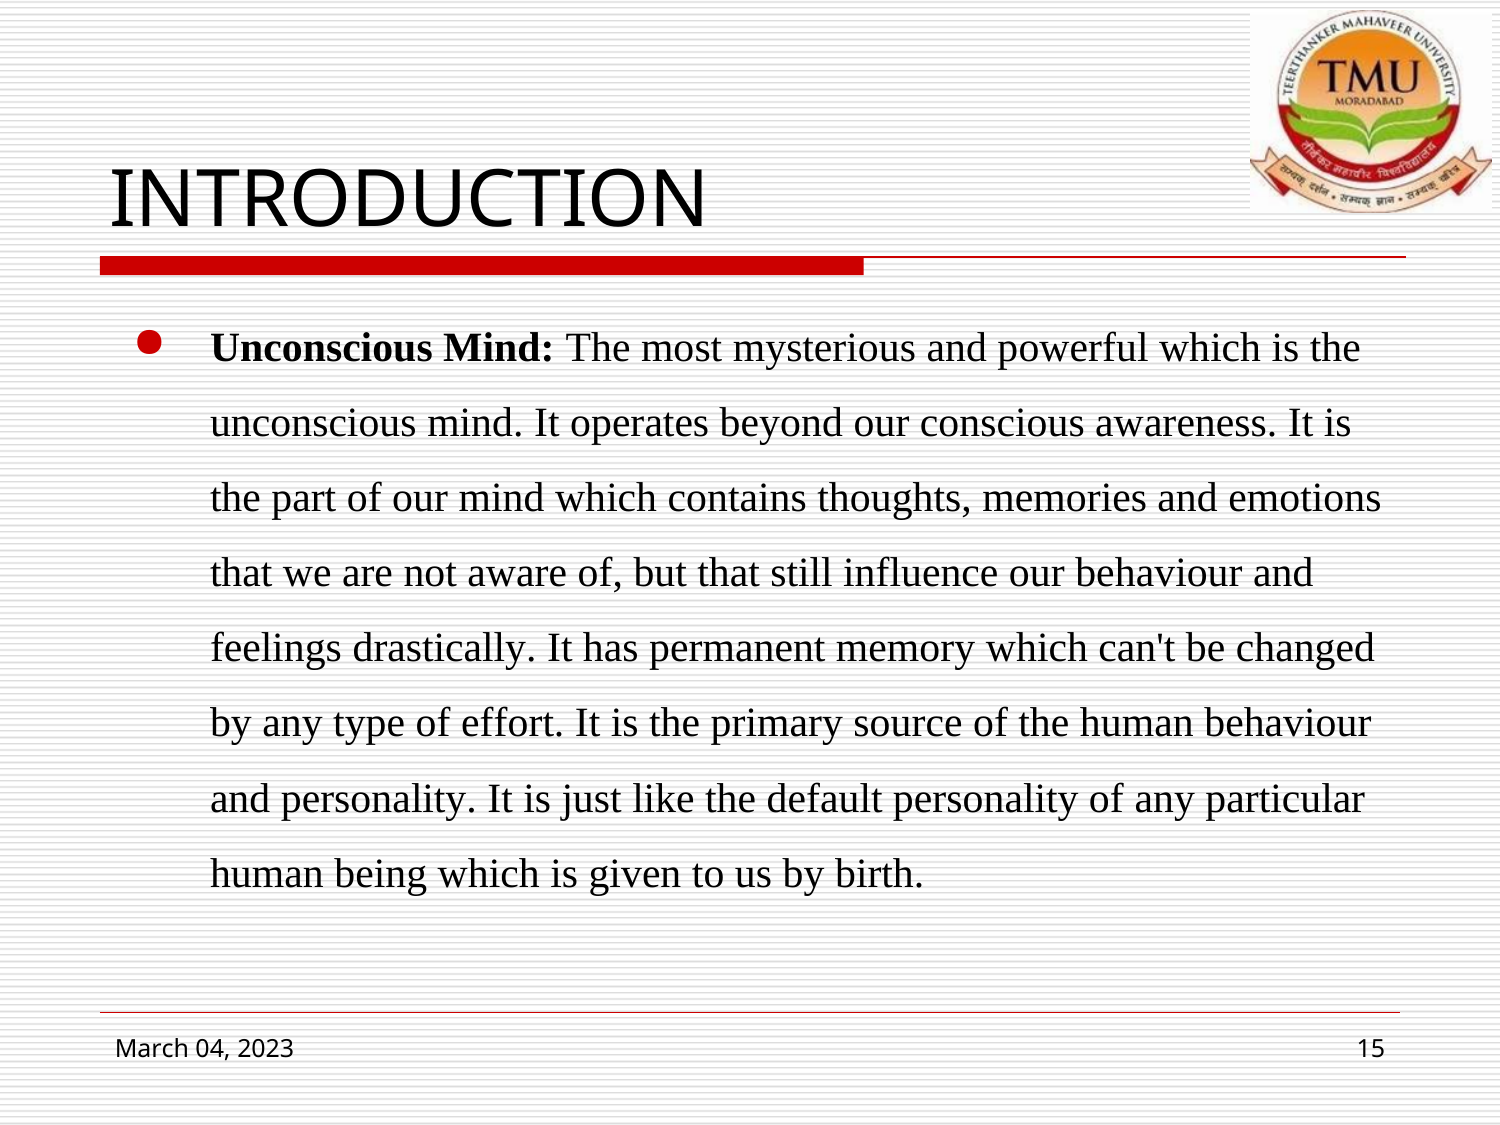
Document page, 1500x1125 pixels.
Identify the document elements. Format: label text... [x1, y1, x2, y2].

text_box March 04, 2023 [99, 1024, 426, 1103]
picture [0, 0, 1500, 1125]
list Unconscious Mind: The most mysterious and powerful which is the unconscious mind. It operates beyond our conscious awareness. It is the part of our mind which contains thoughts, memories and emotions that we are not aware of, but that still influence our behaviour and feelings drastically. It has permanent memory which can't be changed by any type of effort. It is the primary source of the human behaviour and personality. It is just like the default personality of any particular human being which is given to us by birth. [117, 287, 1426, 1038]
title INTRODUCTION [94, 50, 1407, 250]
text_box <number> [1074, 1024, 1401, 1103]
